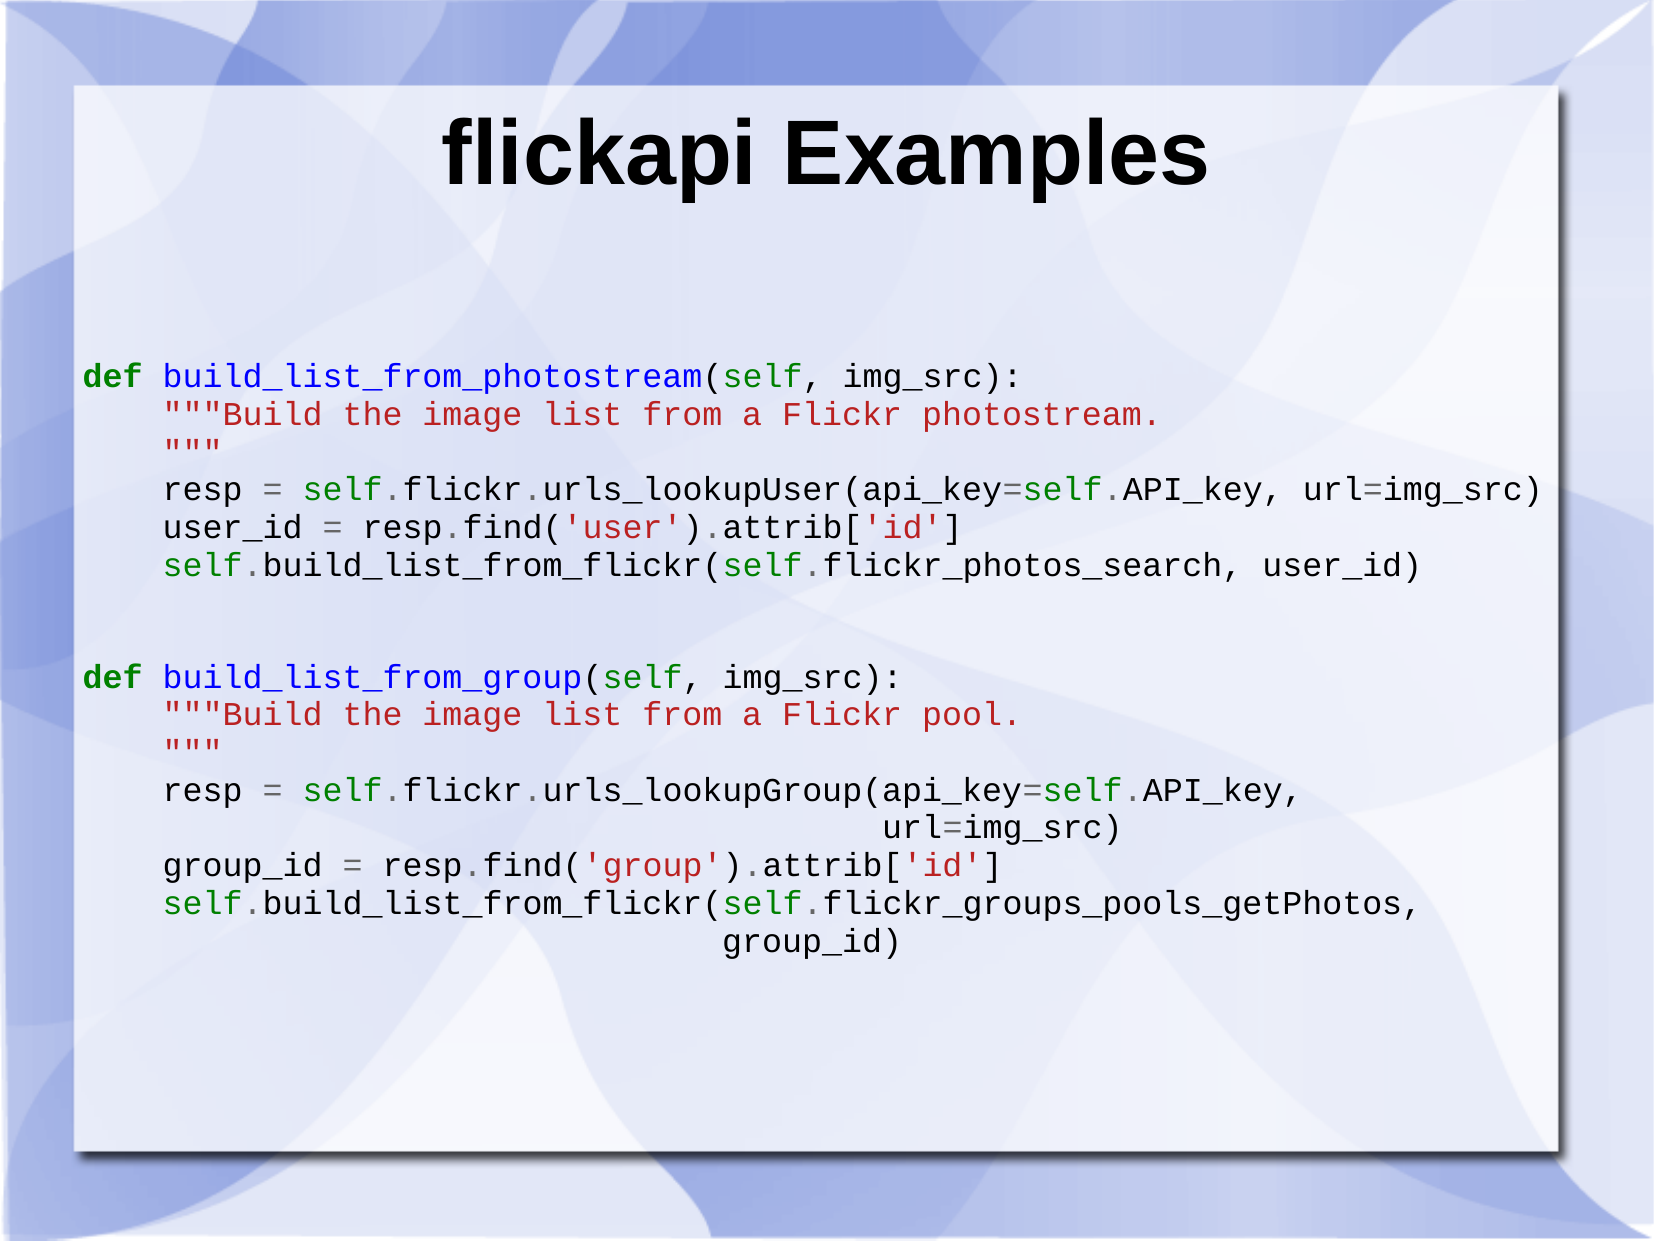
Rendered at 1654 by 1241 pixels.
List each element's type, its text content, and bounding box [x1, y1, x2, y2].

title flickapi Examples [82, 101, 1571, 205]
subtitle def build_list_from_photostream(self, img_src): """Build the image list from a Flickr photostream. """ resp = self.flickr.urls_lookupUser(api_key=self.API_key, url=img_src) user_id = resp.find('user').attrib['id'] self.build_list_from_flickr(self.flickr_photos_search, user_id) def build_list_from_group(self, img_src): """Build the image list from a Flickr pool. """ resp = self.flickr.urls_lookupGroup(api_key=self.API_key, url=img_src) group_id = resp.find('group').attrib['id'] self.build_list_from_flickr(self.flickr_groups_pools_getPhotos, group_id) [82, 359, 1571, 1000]
picture [0, 0, 1654, 1241]
